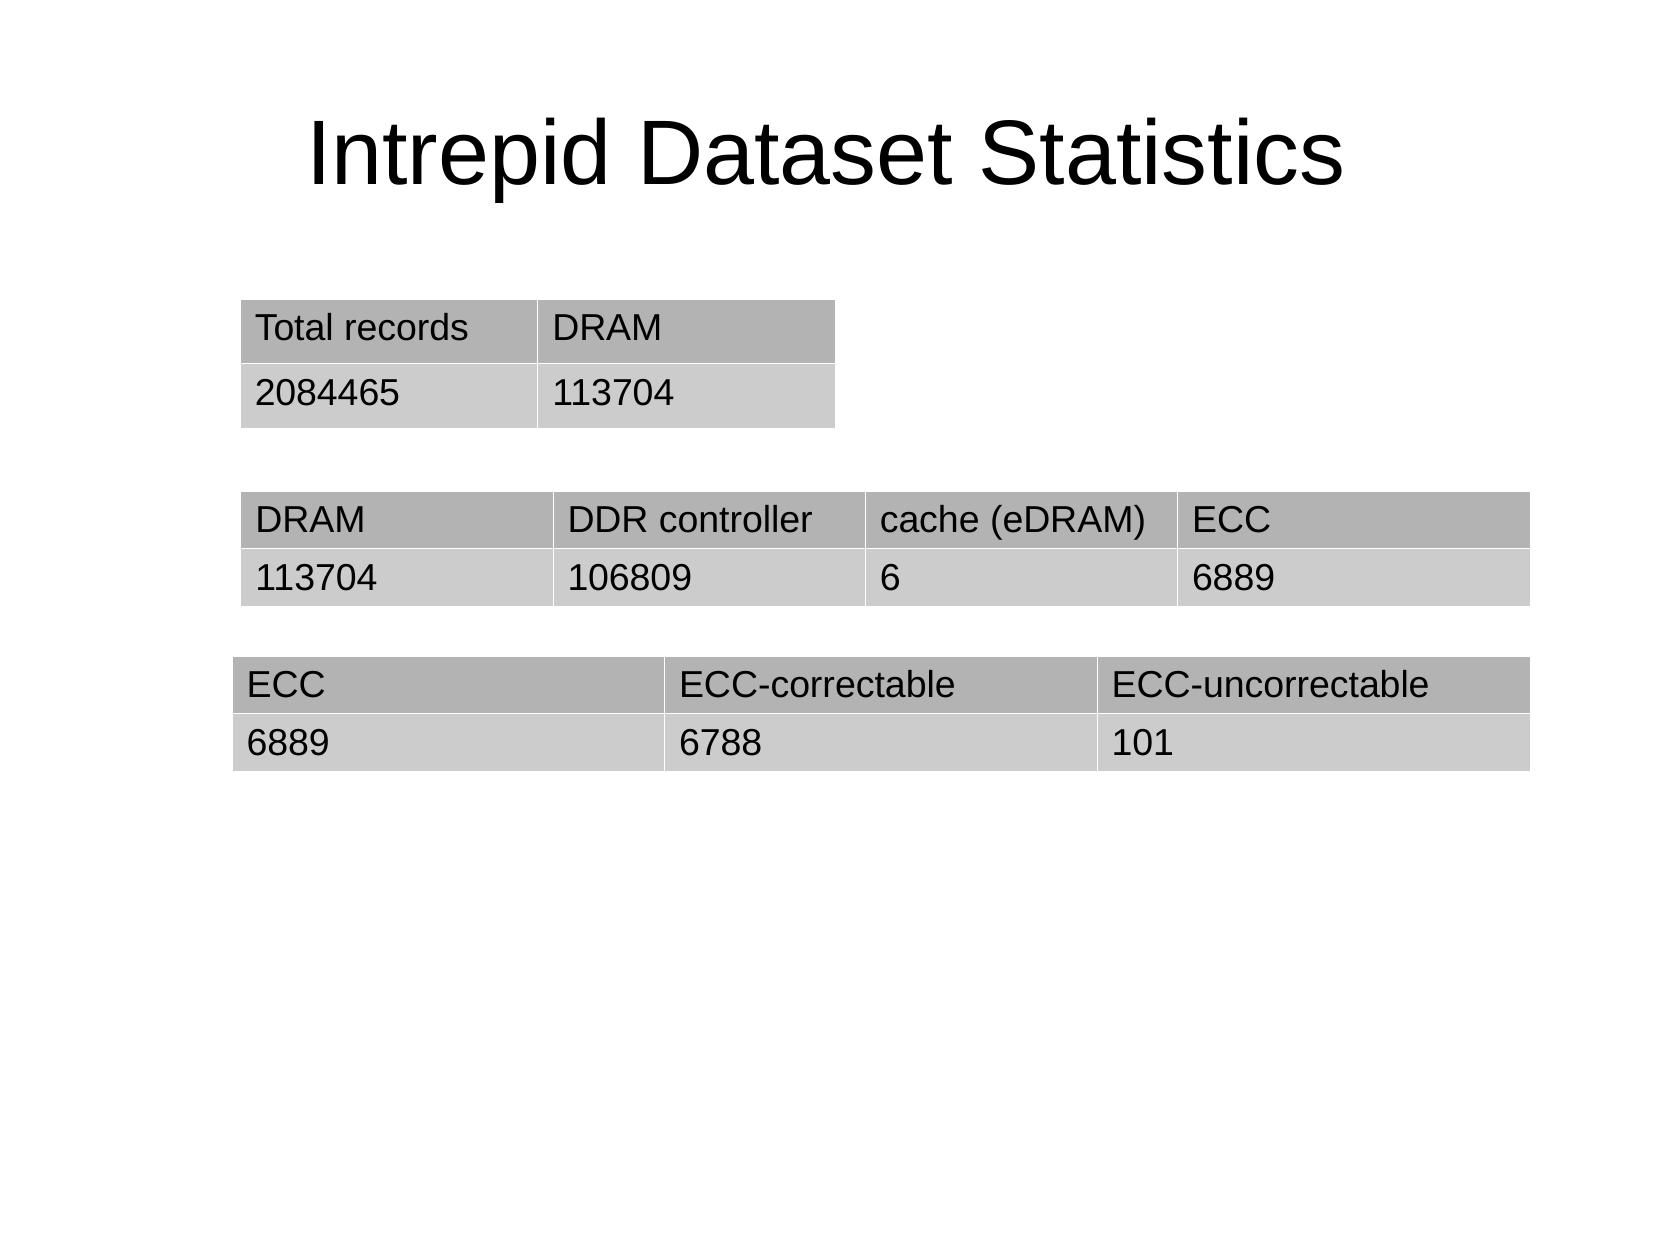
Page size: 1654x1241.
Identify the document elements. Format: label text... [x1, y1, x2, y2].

table_cell 6889 [1178, 549, 1530, 606]
table_cell 6 [866, 549, 1177, 606]
table_header DDR controller [554, 492, 865, 548]
table_header ECC [233, 657, 664, 713]
table_header ECC [1178, 492, 1530, 548]
title Intrepid Dataset Statistics [82, 49, 1571, 257]
table_cell 2084465 [241, 364, 537, 428]
table_header cache (eDRAM) [866, 492, 1177, 548]
table_cell 101 [1098, 714, 1530, 771]
table_header DRAM [538, 300, 835, 363]
table_header ECC-correctable [665, 657, 1097, 713]
table_cell 6889 [233, 714, 664, 771]
table_header DRAM [241, 492, 553, 548]
table_cell 113704 [538, 364, 835, 428]
table_header ECC-uncorrectable [1098, 657, 1530, 713]
table_header Total records [241, 300, 537, 363]
table_cell 6788 [665, 714, 1097, 771]
table_cell 113704 [241, 549, 553, 606]
table_cell 106809 [554, 549, 865, 606]
